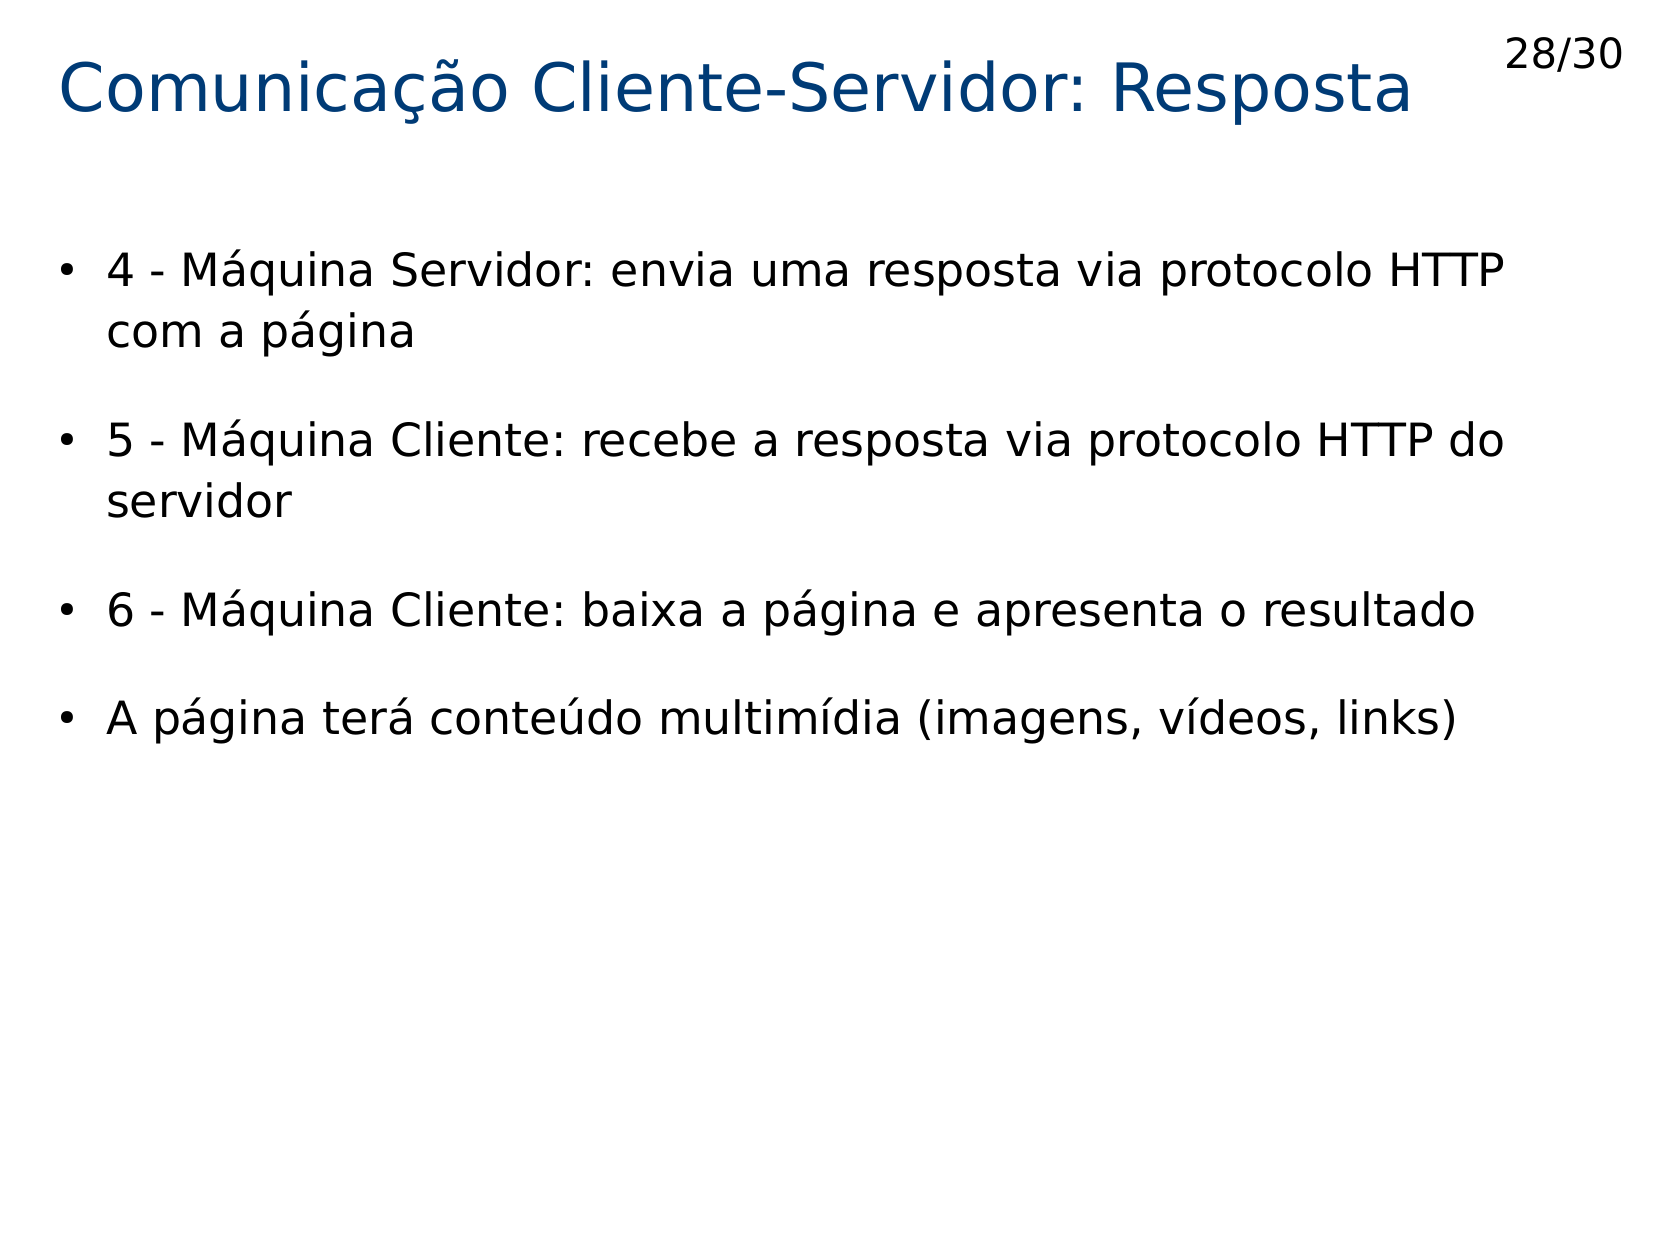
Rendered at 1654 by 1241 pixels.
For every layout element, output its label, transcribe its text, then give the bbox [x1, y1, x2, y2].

title Comunicação Cliente-Servidor: Resposta [59, 29, 1506, 148]
list 4 - Máquina Servidor: envia uma resposta via protocolo HTTP com a página 5 - Máquina Cliente: recebe a resposta via protocolo HTTP do servidor 6 - Máquina Cliente: baixa a página e apresenta o resultado A página terá conteúdo multimídia (imagens, vídeos, links) [59, 236, 1595, 1211]
